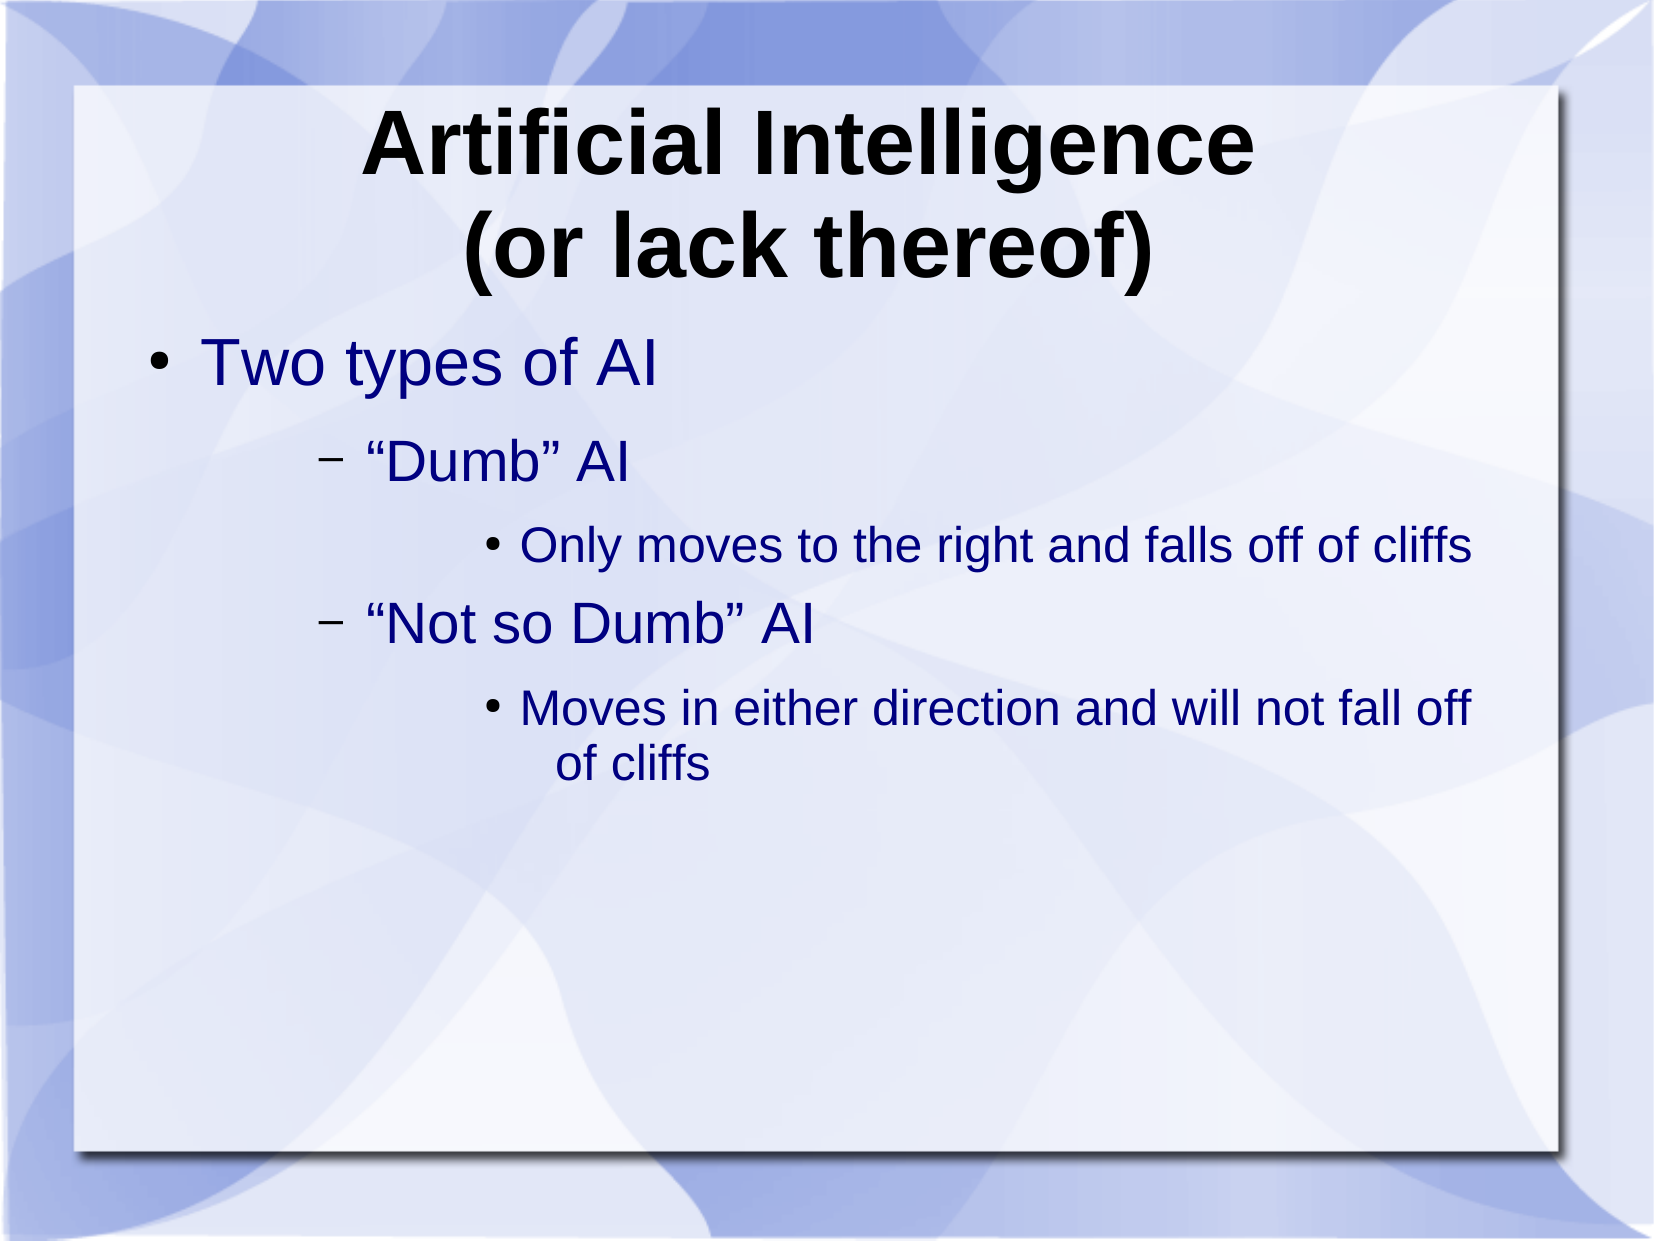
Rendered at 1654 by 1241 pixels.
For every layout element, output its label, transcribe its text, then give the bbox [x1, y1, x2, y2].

list Two types of AI “Dumb” AI Only moves to the right and falls off of cliffs “Not so Dumb” AI Moves in either direction and will not fall off of cliffs [129, 324, 1489, 975]
title Artificial Intelligence (or lack thereof) [82, 90, 1536, 298]
picture [0, 0, 1654, 1241]
